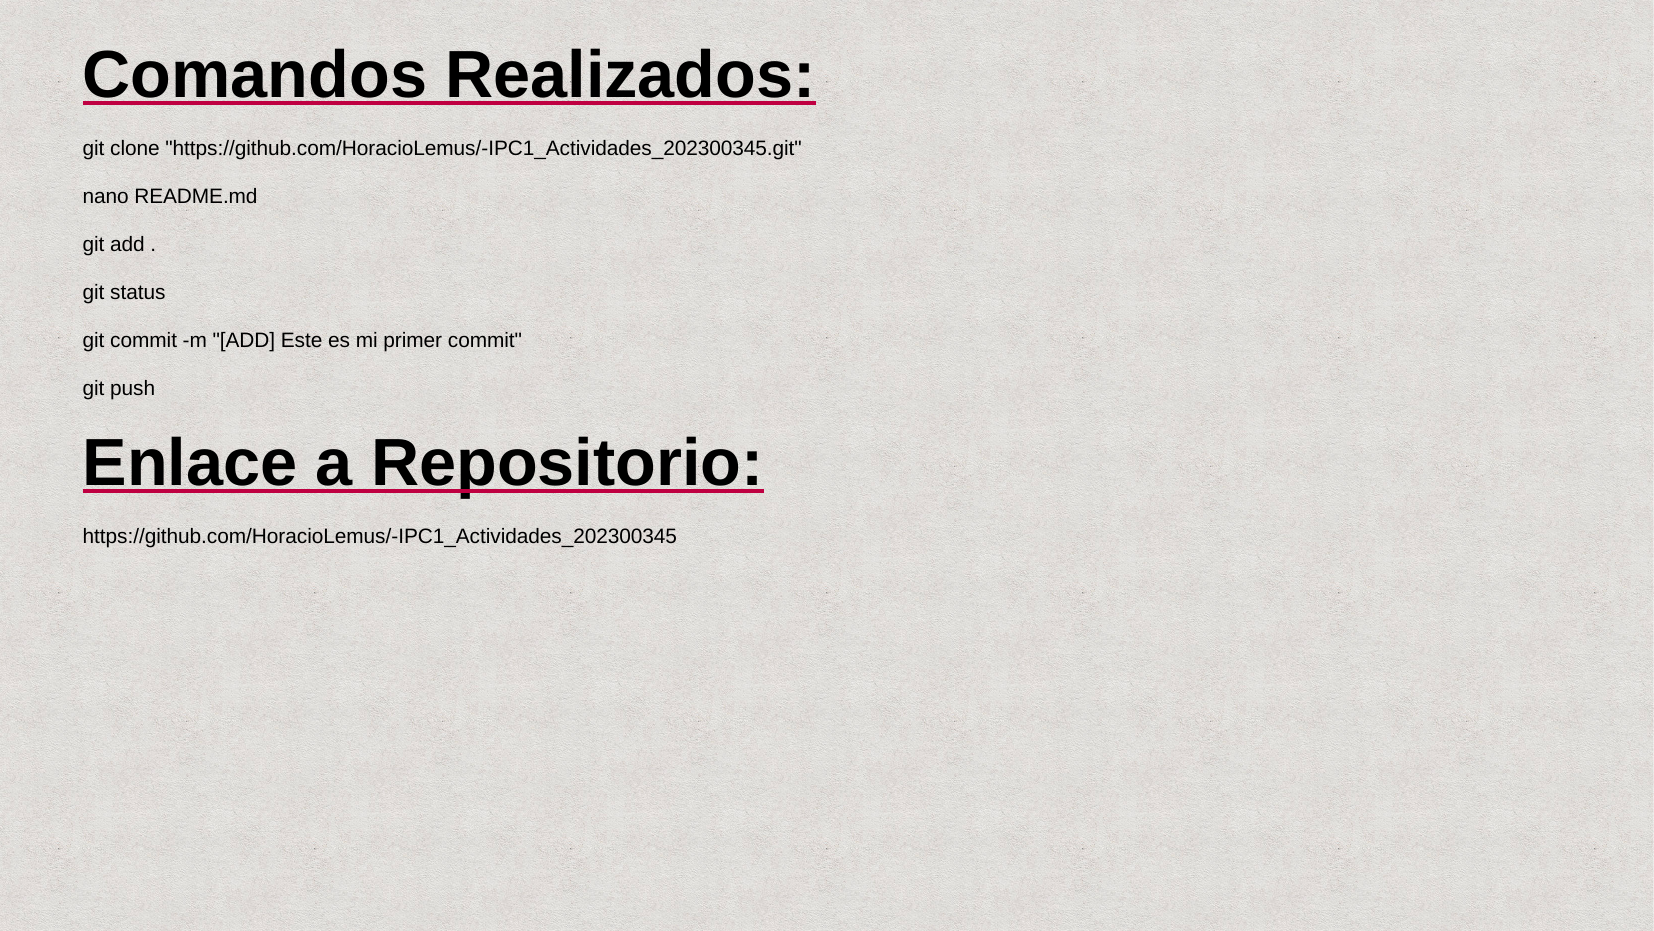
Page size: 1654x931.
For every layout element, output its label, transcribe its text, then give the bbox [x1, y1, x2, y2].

picture [0, 0, 1654, 931]
subtitle Comandos Realizados: git clone "https://github.com/HoracioLemus/-IPC1_Actividades_202300345.git" nano README.md git add . git status git commit -m "[ADD] Este es mi primer commit" git push Enlace a Repositorio: https://github.com/HoracioLemus/-IPC1_Actividades_202300345 [82, 37, 1571, 757]
